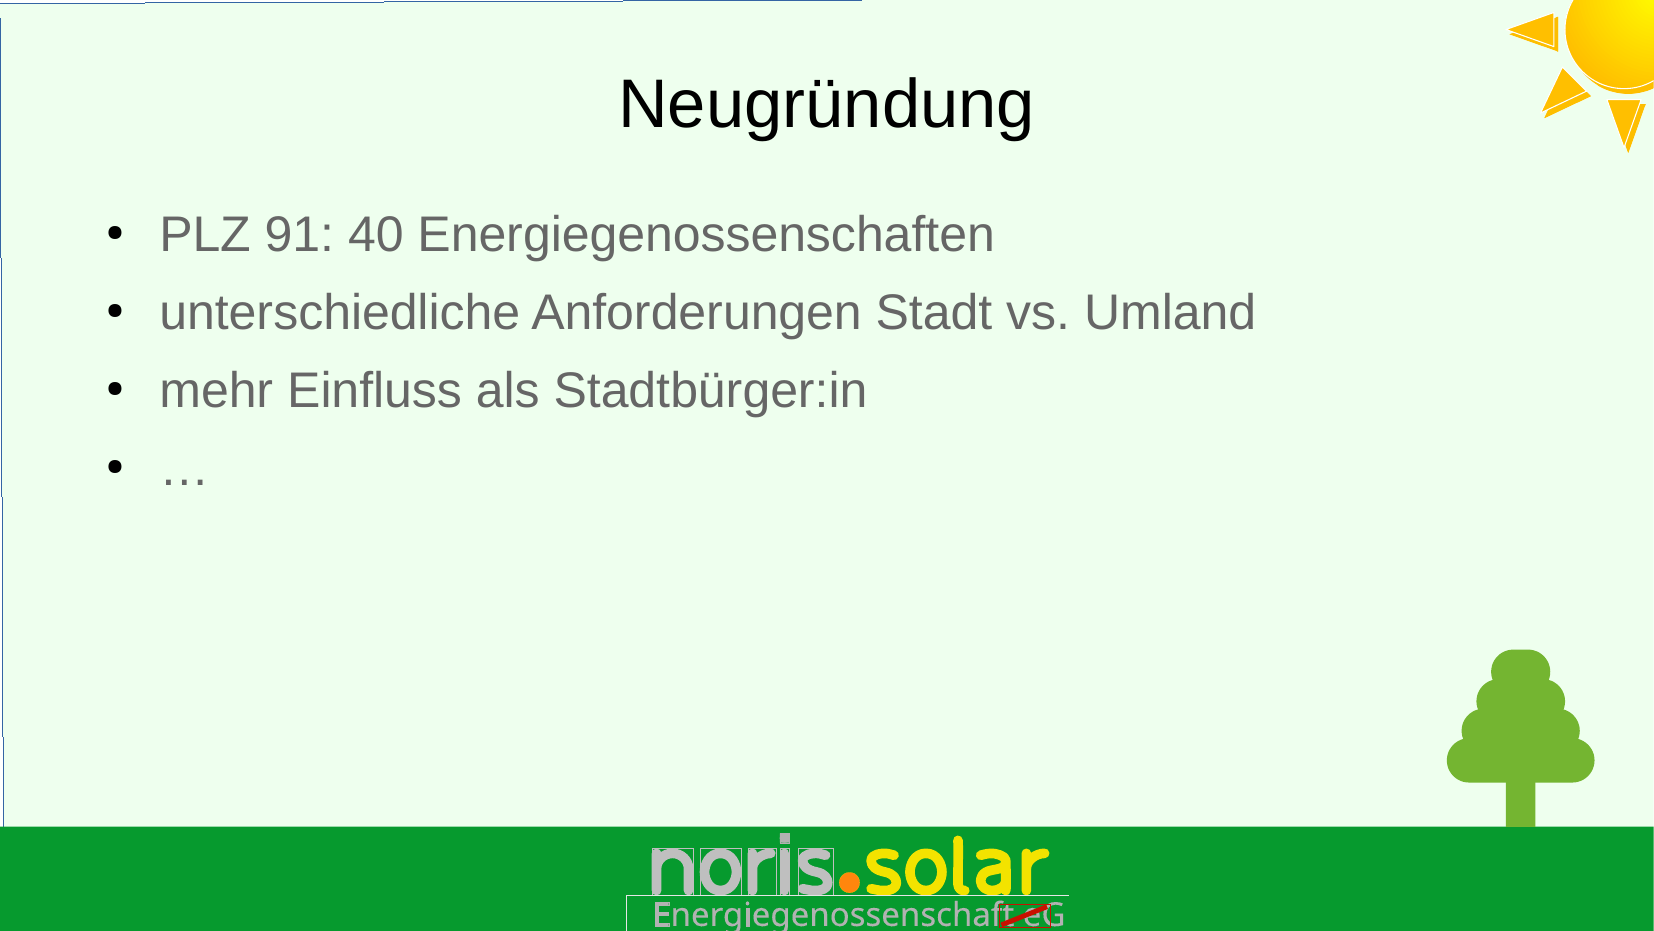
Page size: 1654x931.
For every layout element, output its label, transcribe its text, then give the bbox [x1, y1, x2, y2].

list PLZ 91: 40 Energiegenossenschaften unterschiedliche Anforderungen Stadt vs. Umland mehr Einfluss als Stadtbürger:in … [88, 206, 1565, 768]
title Neugründung [88, 29, 1565, 178]
